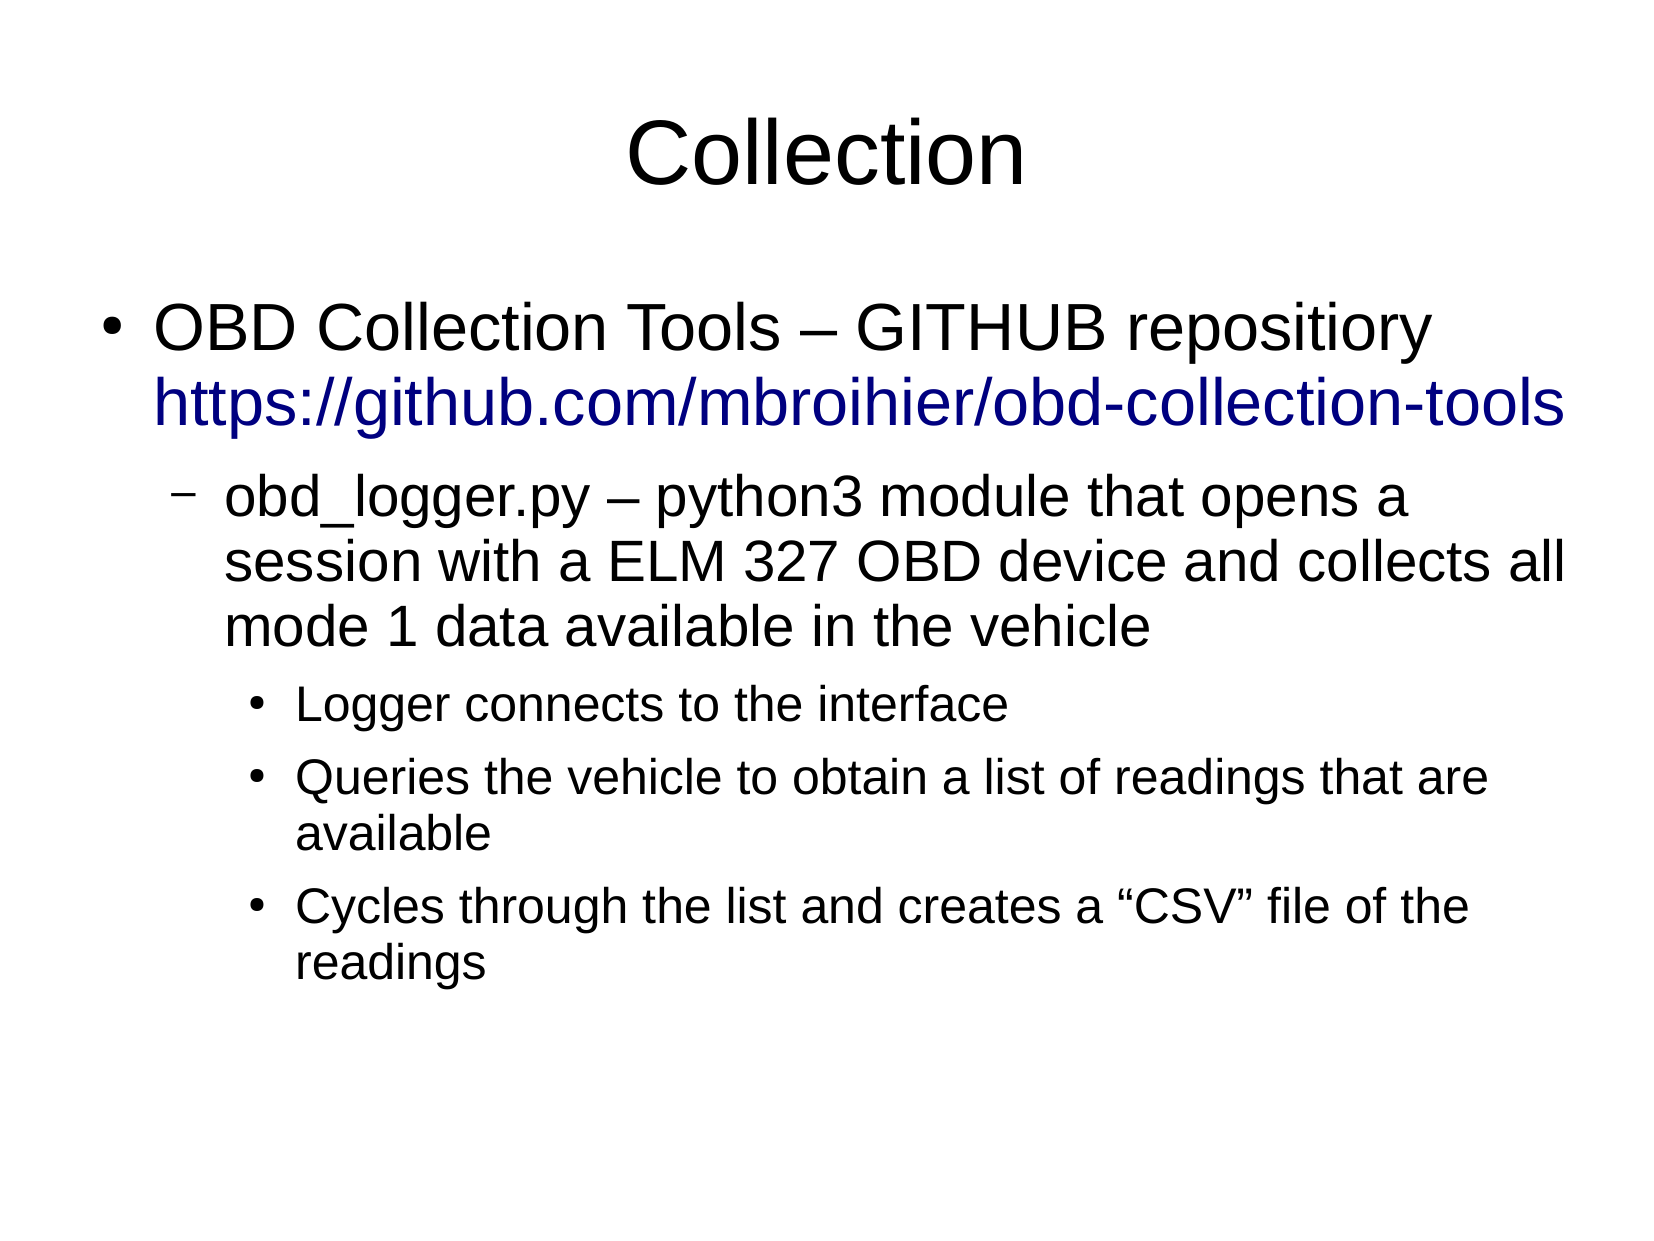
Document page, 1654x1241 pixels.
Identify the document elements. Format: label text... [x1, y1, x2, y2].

list OBD Collection Tools – GITHUB repositiory https://github.com/mbroihier/obd-collection-tools obd_logger.py – python3 module that opens a session with a ELM 327 OBD device and collects all mode 1 data available in the vehicle Logger connects to the interface Queries the vehicle to obtain a list of readings that are available Cycles through the list and creates a “CSV” file of the readings [82, 290, 1571, 1010]
title Collection [82, 49, 1571, 257]
